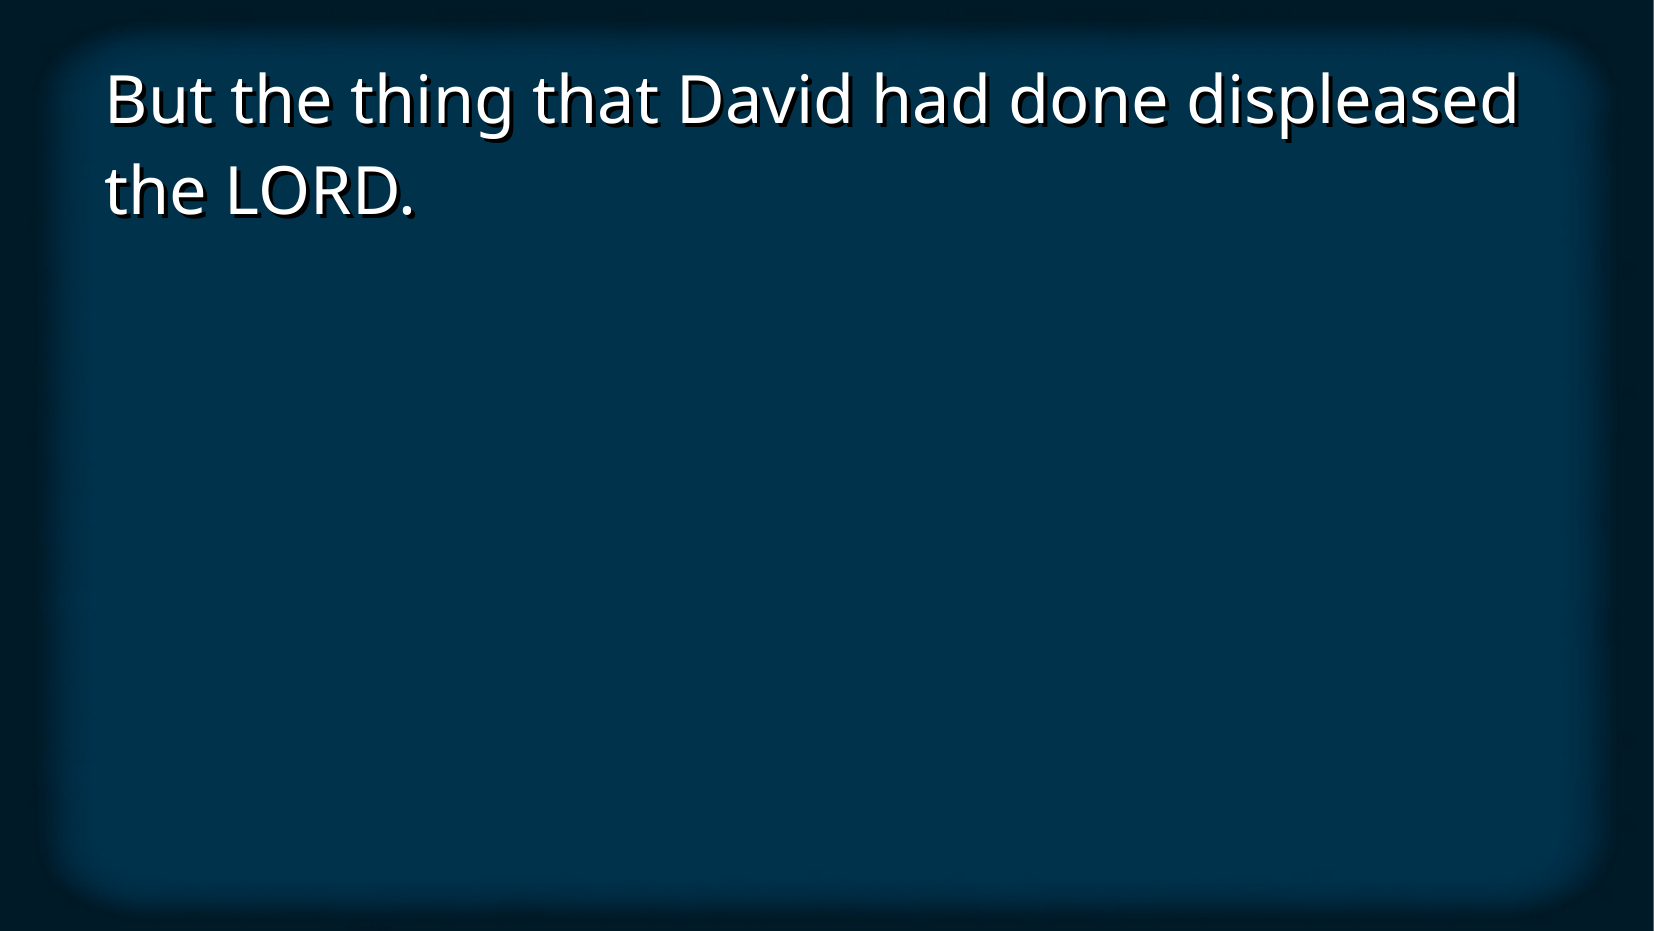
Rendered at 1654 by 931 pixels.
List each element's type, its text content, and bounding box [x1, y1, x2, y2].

text_box But the thing that David had done displeased the LORD. [90, 45, 1561, 256]
picture [0, 0, 1654, 931]
